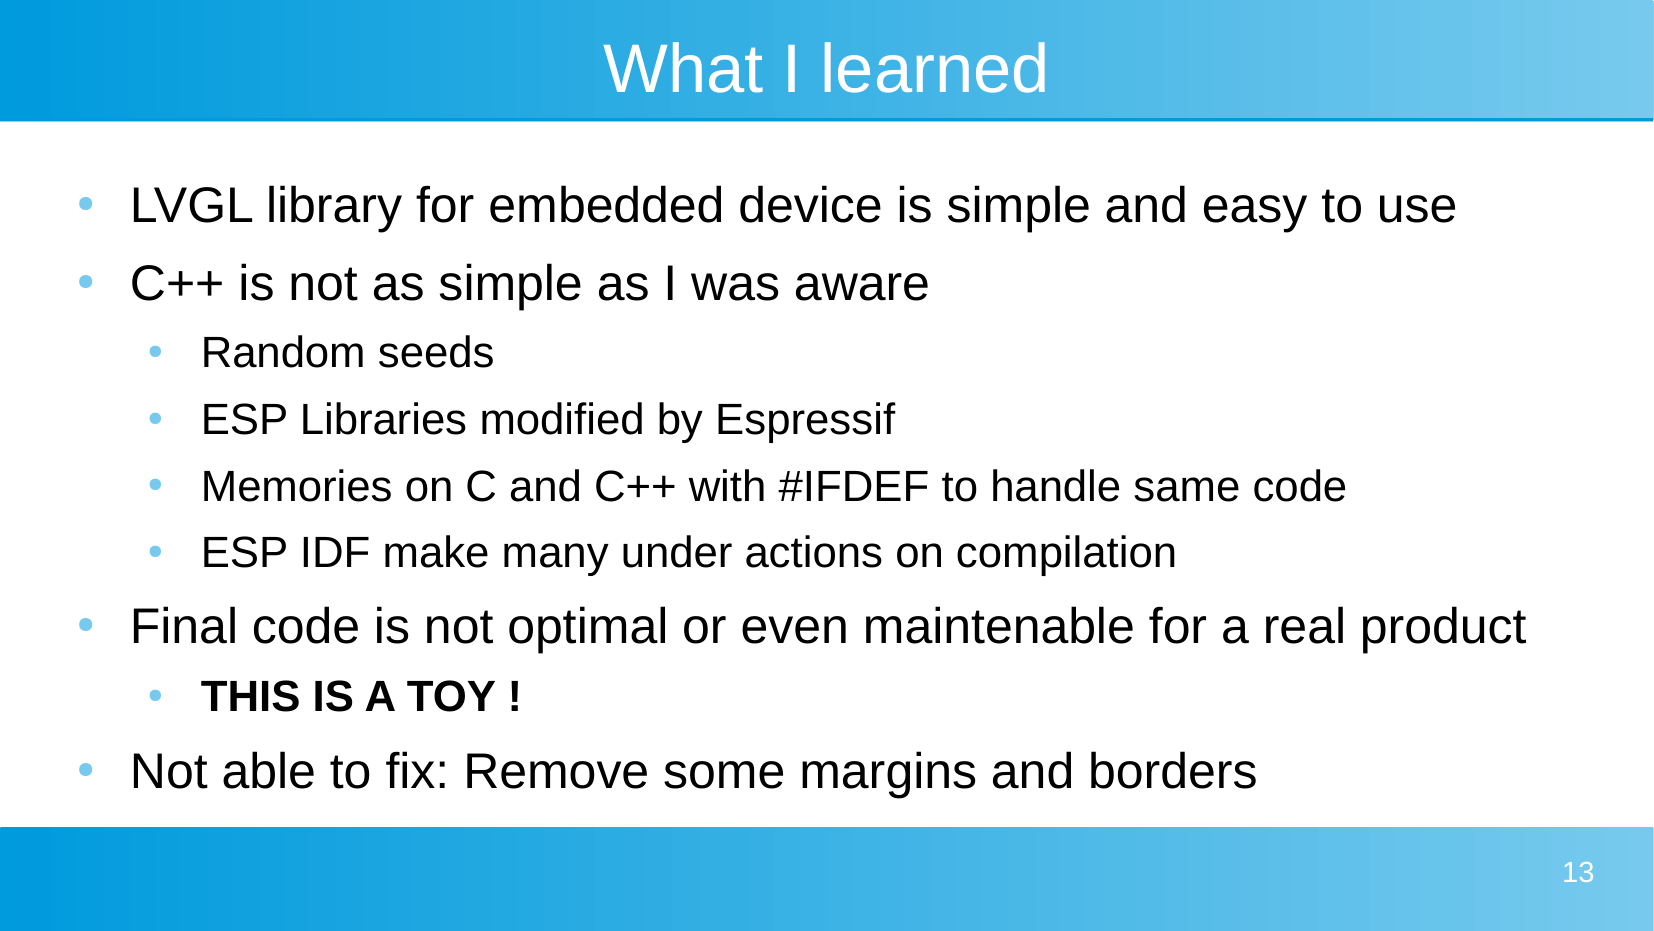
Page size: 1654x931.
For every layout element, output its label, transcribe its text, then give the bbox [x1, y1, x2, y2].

list LVGL library for embedded device is simple and easy to use C++ is not as simple as I was aware Random seeds ESP Libraries modified by Espressif Memories on C and C++ with #IFDEF to handle same code ESP IDF make many under actions on compilation Final code is not optimal or even maintenable for a real product THIS IS A TOY ! Not able to fix: Remove some margins and borders [59, 177, 1595, 768]
title What I learned [59, 29, 1595, 108]
